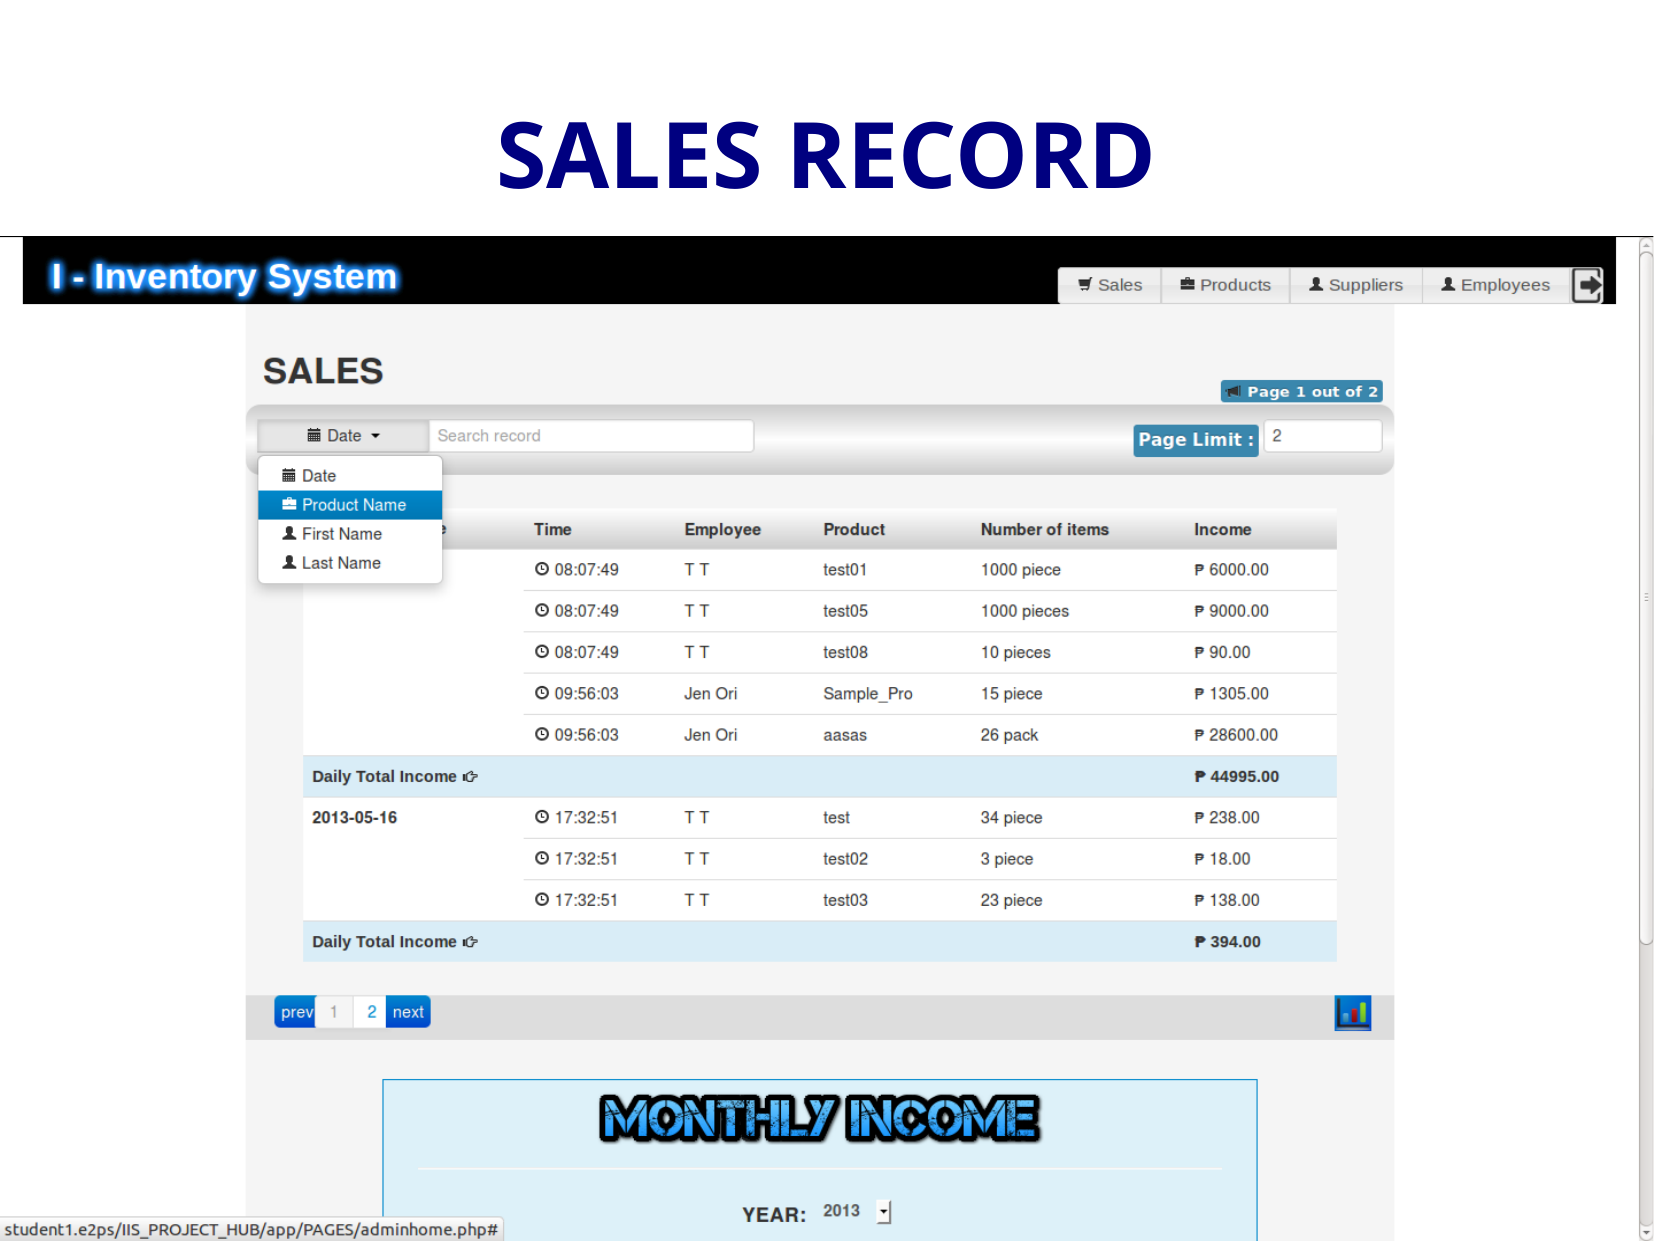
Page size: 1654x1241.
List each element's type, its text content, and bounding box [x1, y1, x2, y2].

title SALES RECORD [82, 49, 1571, 236]
picture [0, 236, 1654, 1241]
